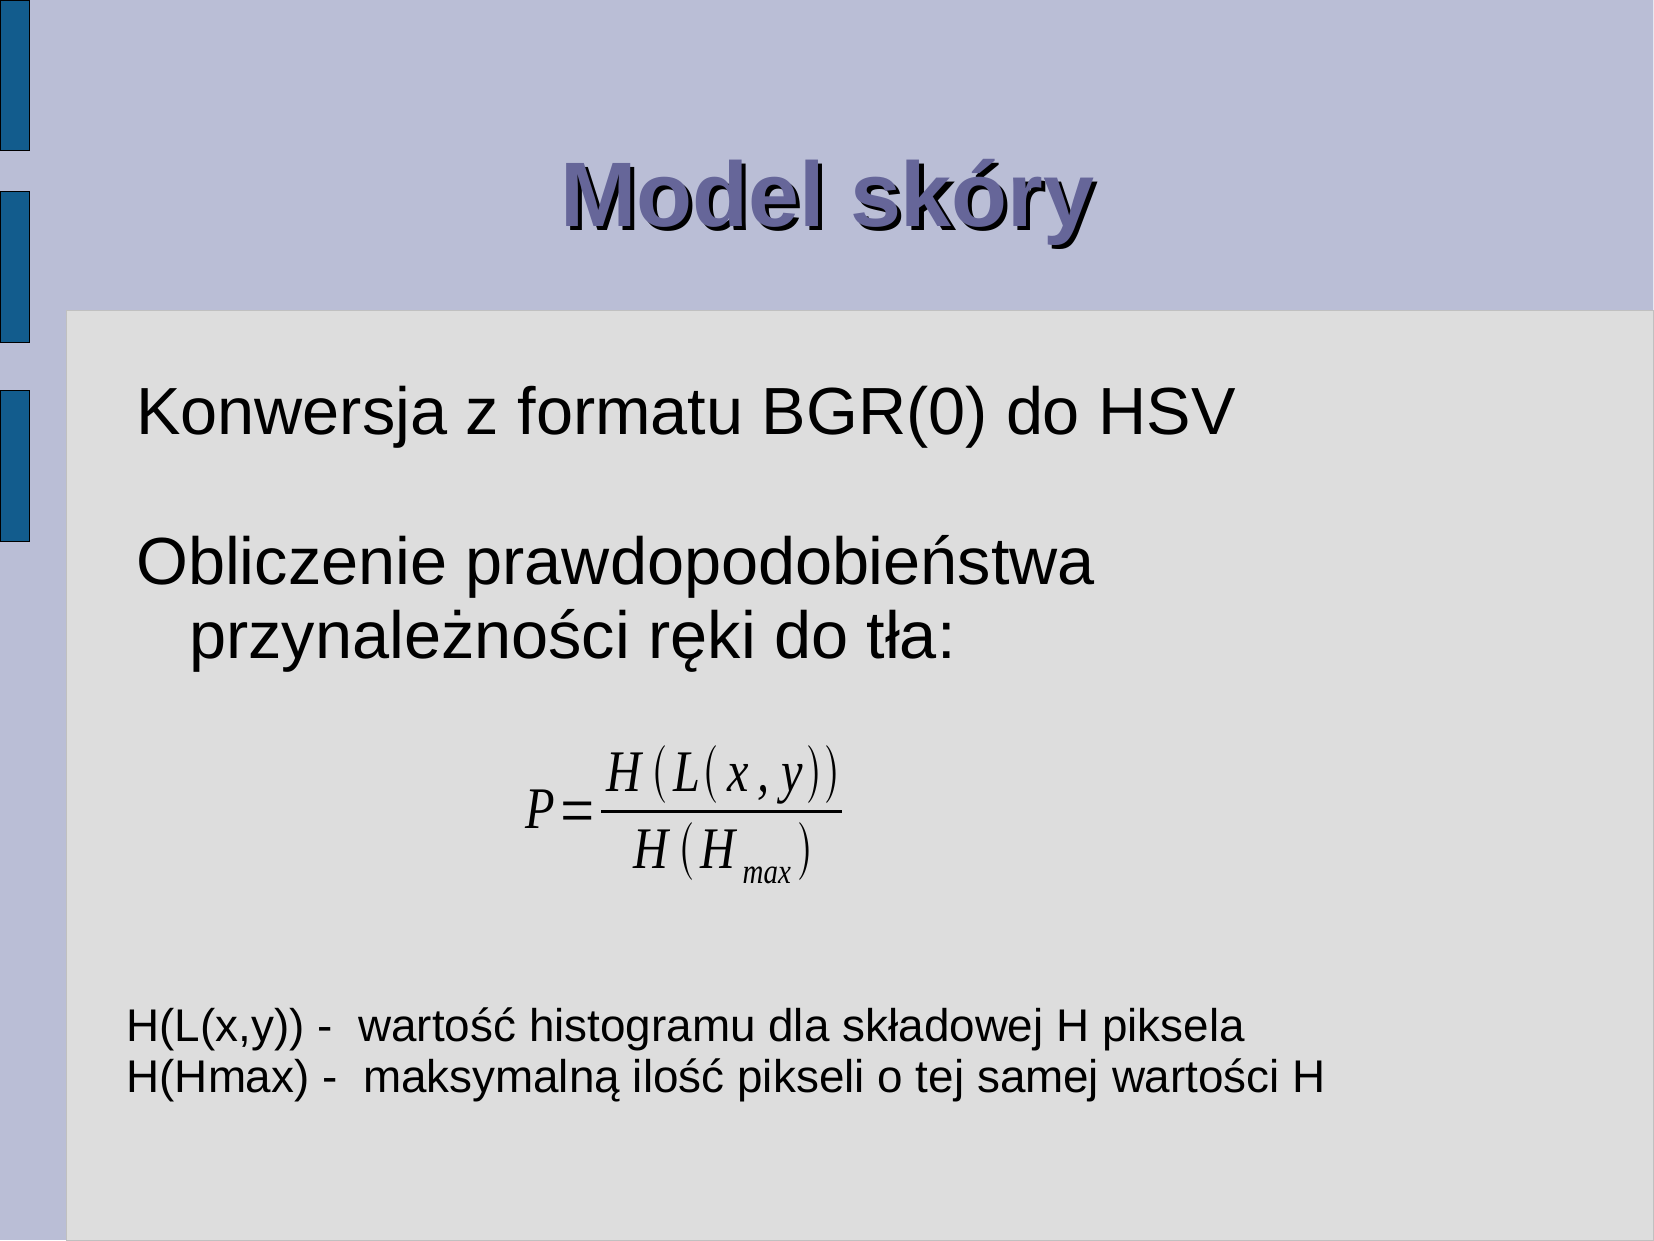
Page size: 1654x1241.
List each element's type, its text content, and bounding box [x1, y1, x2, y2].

chart [778, 601, 897, 661]
list Konwersja z formatu BGR(0) do HSV Obliczenie prawdopodobieństwa przynależności ręki do tła: [118, 374, 1531, 674]
chart [509, 739, 855, 890]
title Model skóry [121, 98, 1534, 291]
text_box H(L(x,y)) - wartość histogramu dla składowej H piksela H(Hmax) - maksymalną ilość pikseli o tej samej wartości H [112, 966, 1342, 1084]
